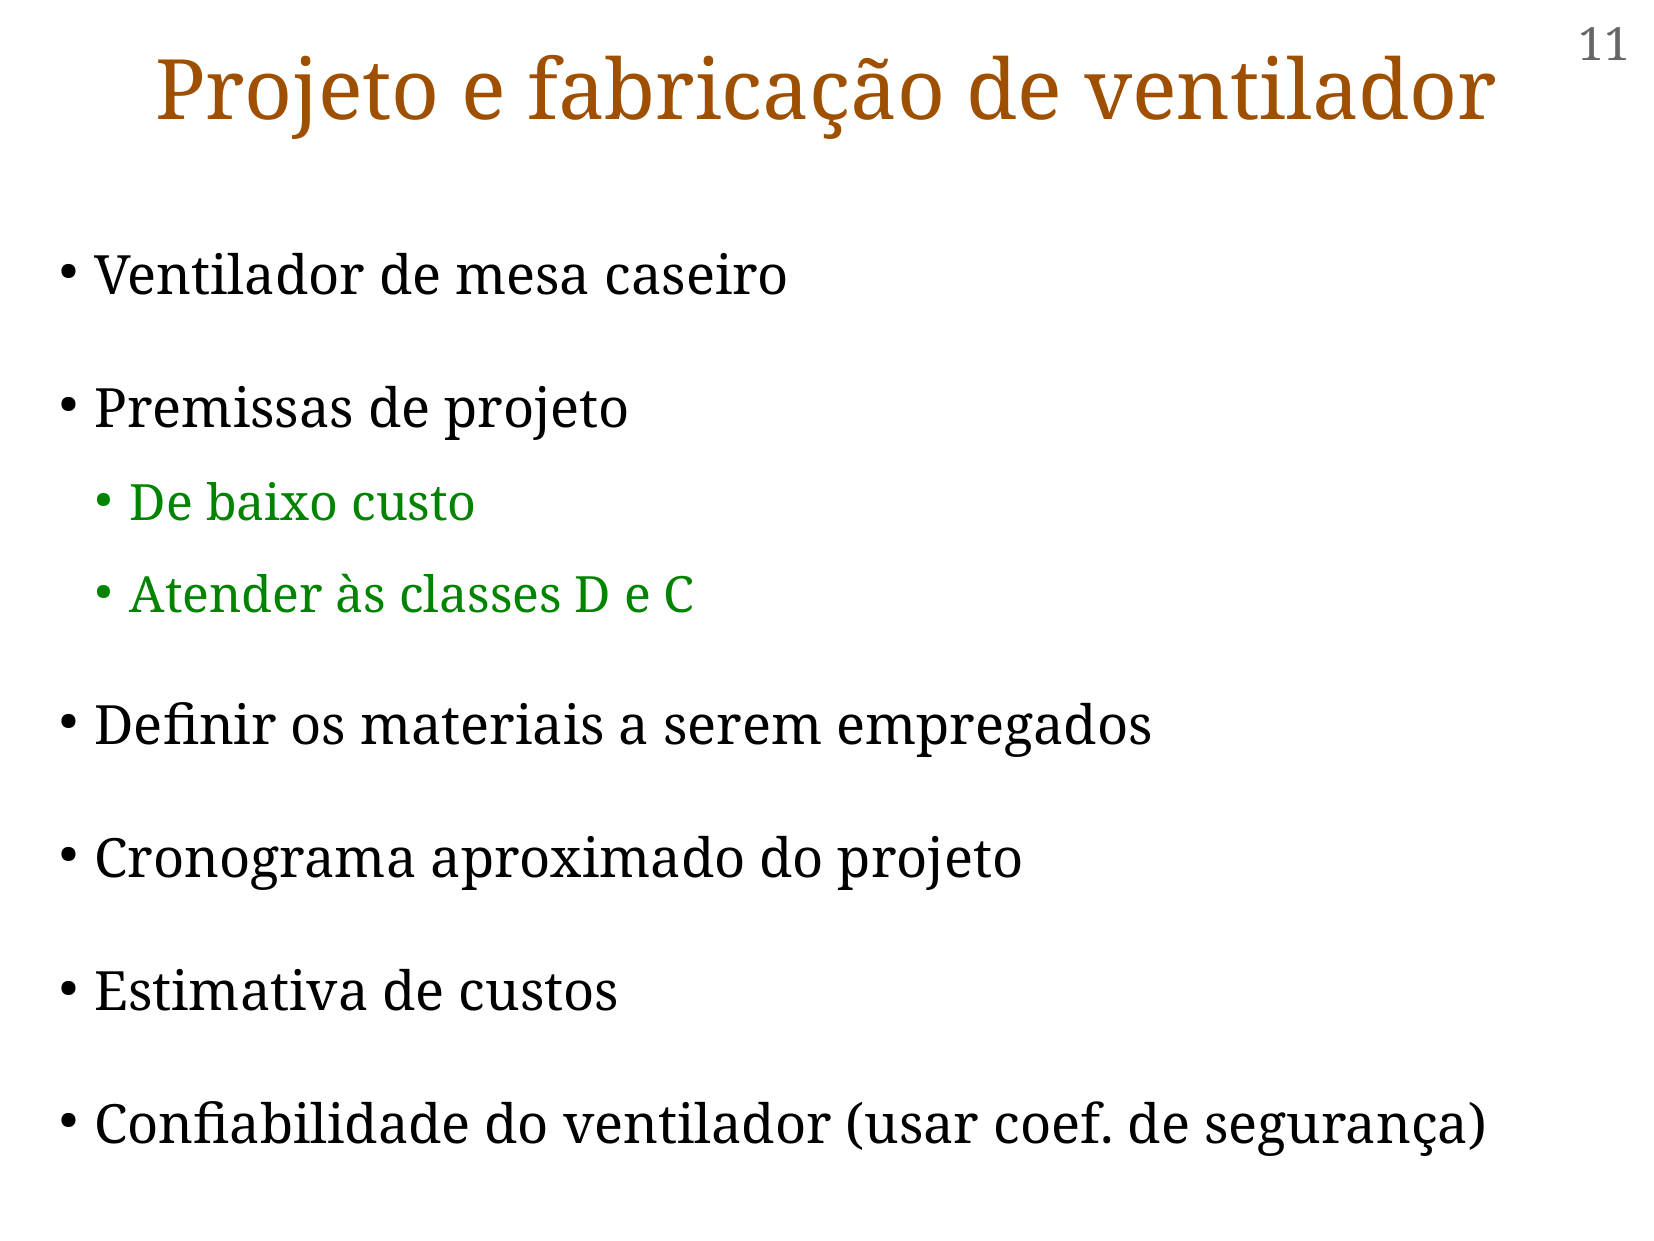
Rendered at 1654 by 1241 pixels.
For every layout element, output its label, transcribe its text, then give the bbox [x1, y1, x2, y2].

title Projeto e fabricação de ventilador [59, 29, 1595, 148]
list Ventilador de mesa caseiro Premissas de projeto De baixo custo Atender às classes D e C Definir os materiais a serem empregados Cronograma aproximado do projeto Estimativa de custos Confiabilidade do ventilador (usar coef. de segurança) [59, 236, 1595, 1211]
